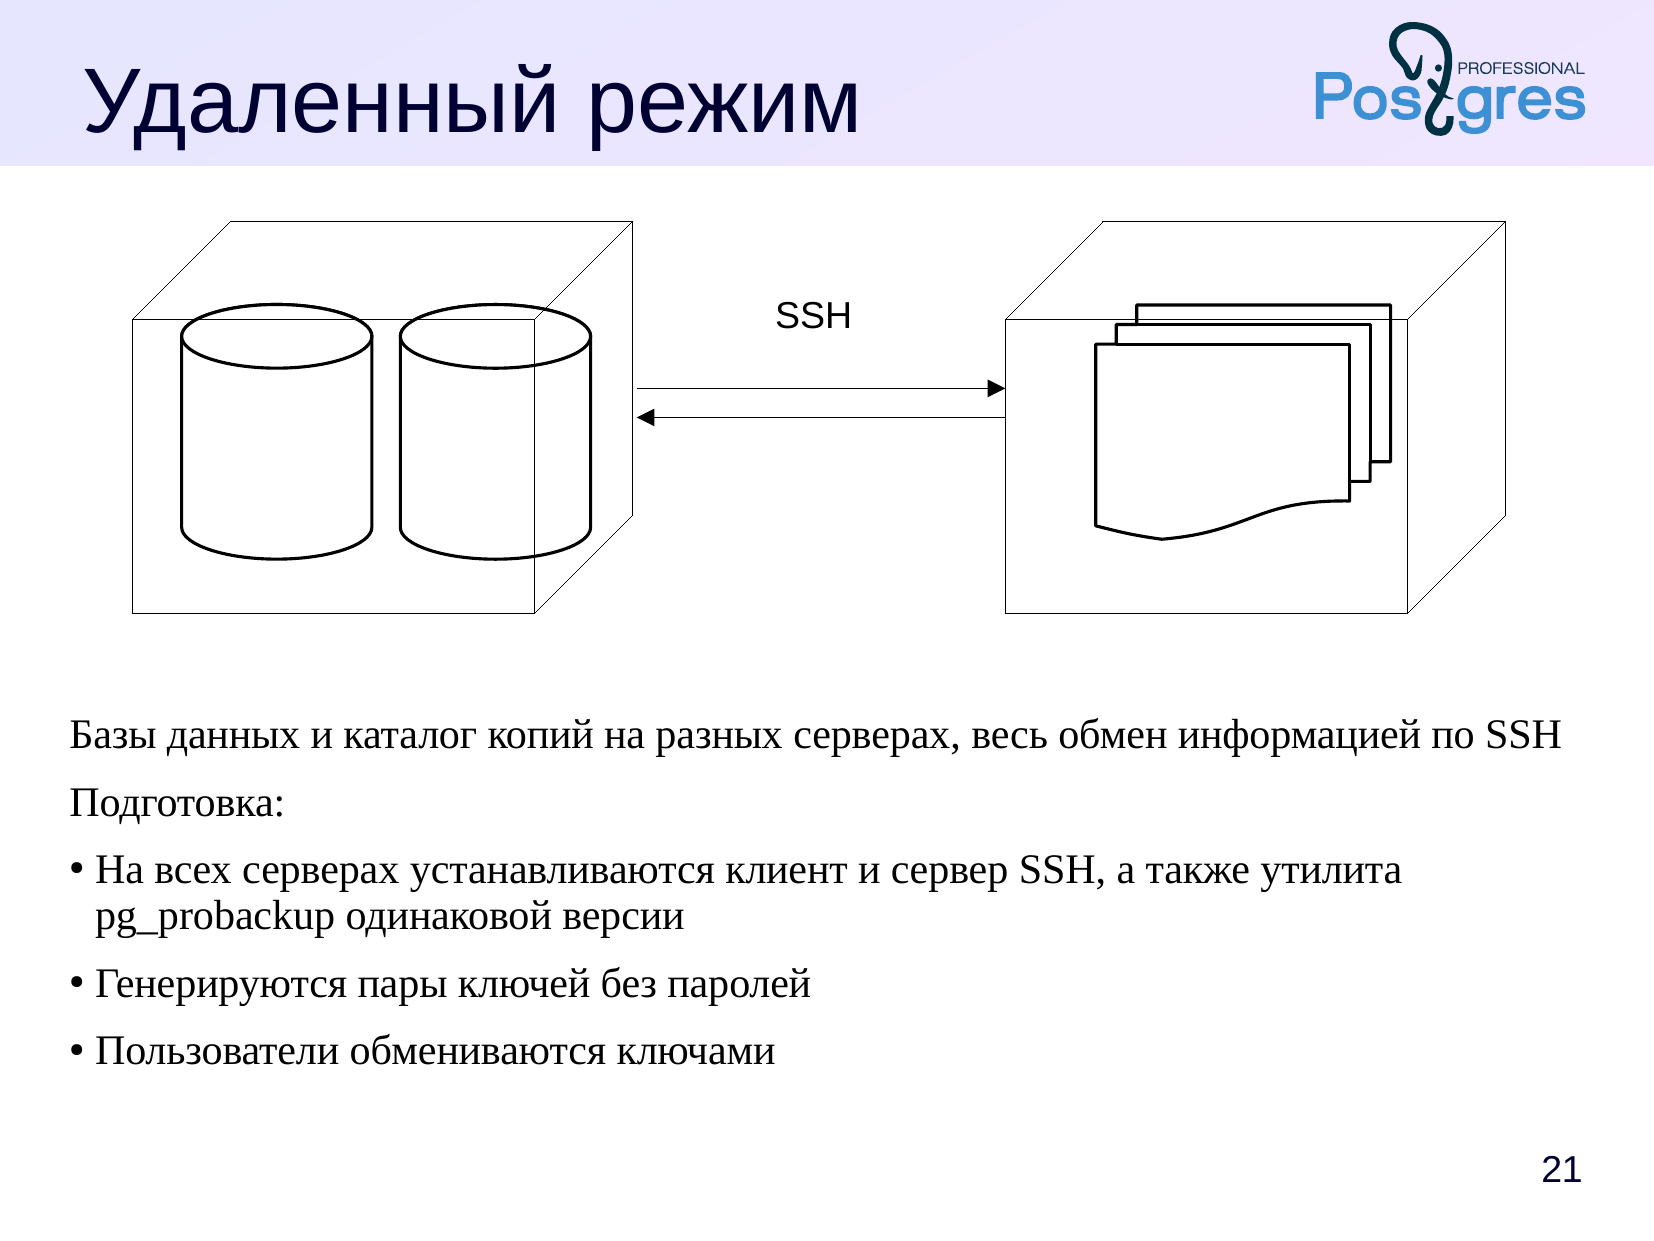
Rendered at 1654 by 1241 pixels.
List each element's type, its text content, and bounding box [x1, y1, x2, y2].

list Базы данных и каталог копий на разных серверах, весь обмен информацией по SSH Подготовка: На всех серверах устанавливаются клиент и сервер SSH, а также утилита pg_probackup одинаковой версии Генерируются пары ключей без паролей Пользователи обмениваются ключами [69, 711, 1582, 1117]
text_box SSH [728, 287, 900, 345]
title Удаленный режим [82, 49, 1252, 153]
text_box [1005, 221, 1506, 614]
text_box [132, 221, 633, 614]
